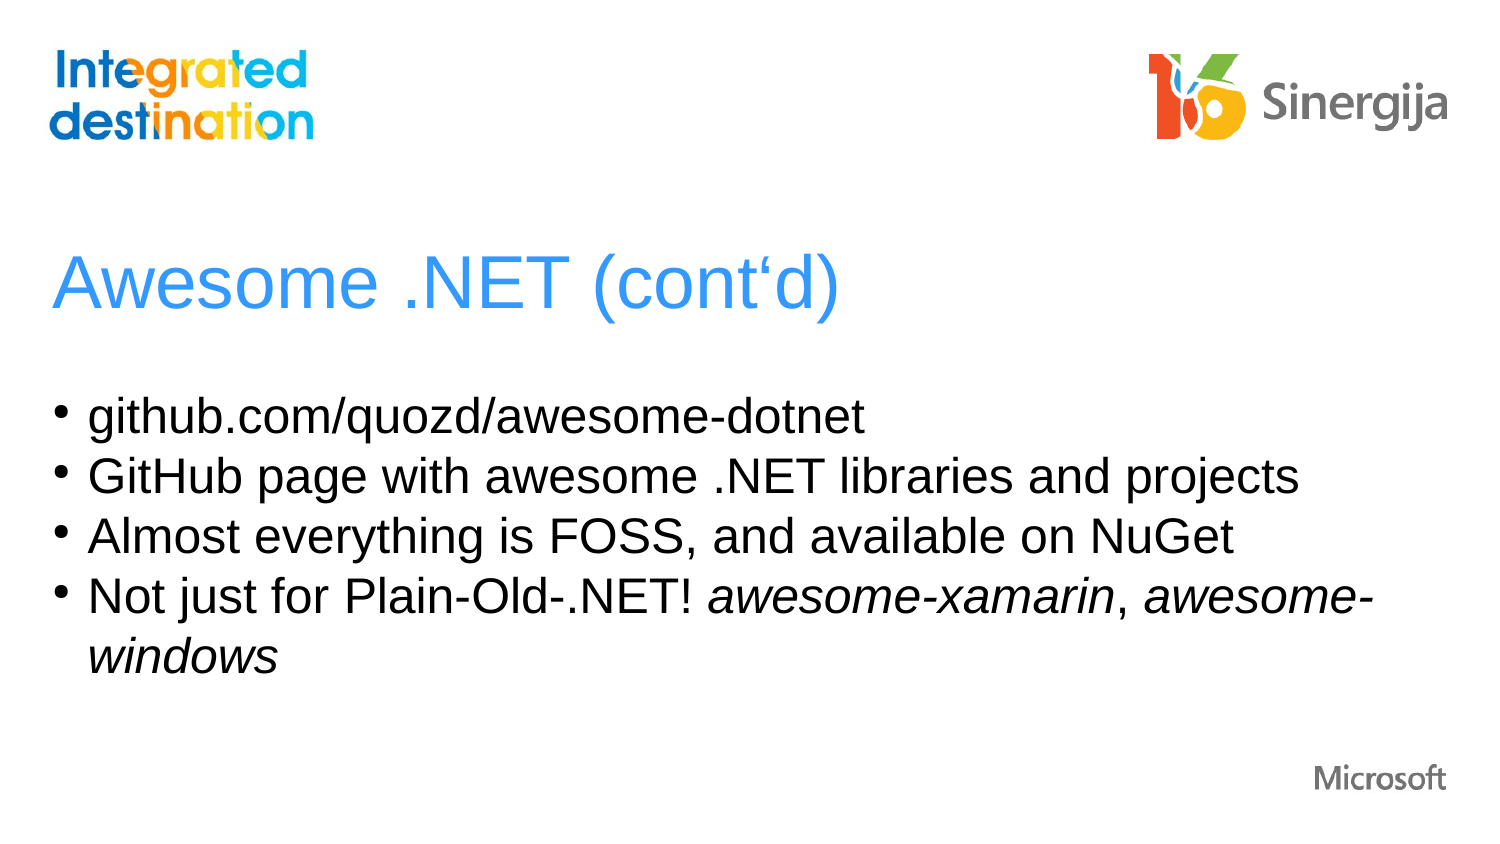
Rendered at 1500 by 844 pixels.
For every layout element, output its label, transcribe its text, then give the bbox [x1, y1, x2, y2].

picture [1149, 0, 1500, 140]
picture [1315, 764, 1500, 844]
text_box Awesome .NET (cont‘d) github.com/quozd/awesome-dotnet GitHub page with awesome .NET libraries and projects Almost everything is FOSS, and available on NuGet Not just for Plain-Old-.NET! awesome-xamarin, awesome-windows [37, 225, 1439, 815]
picture [0, 0, 313, 140]
